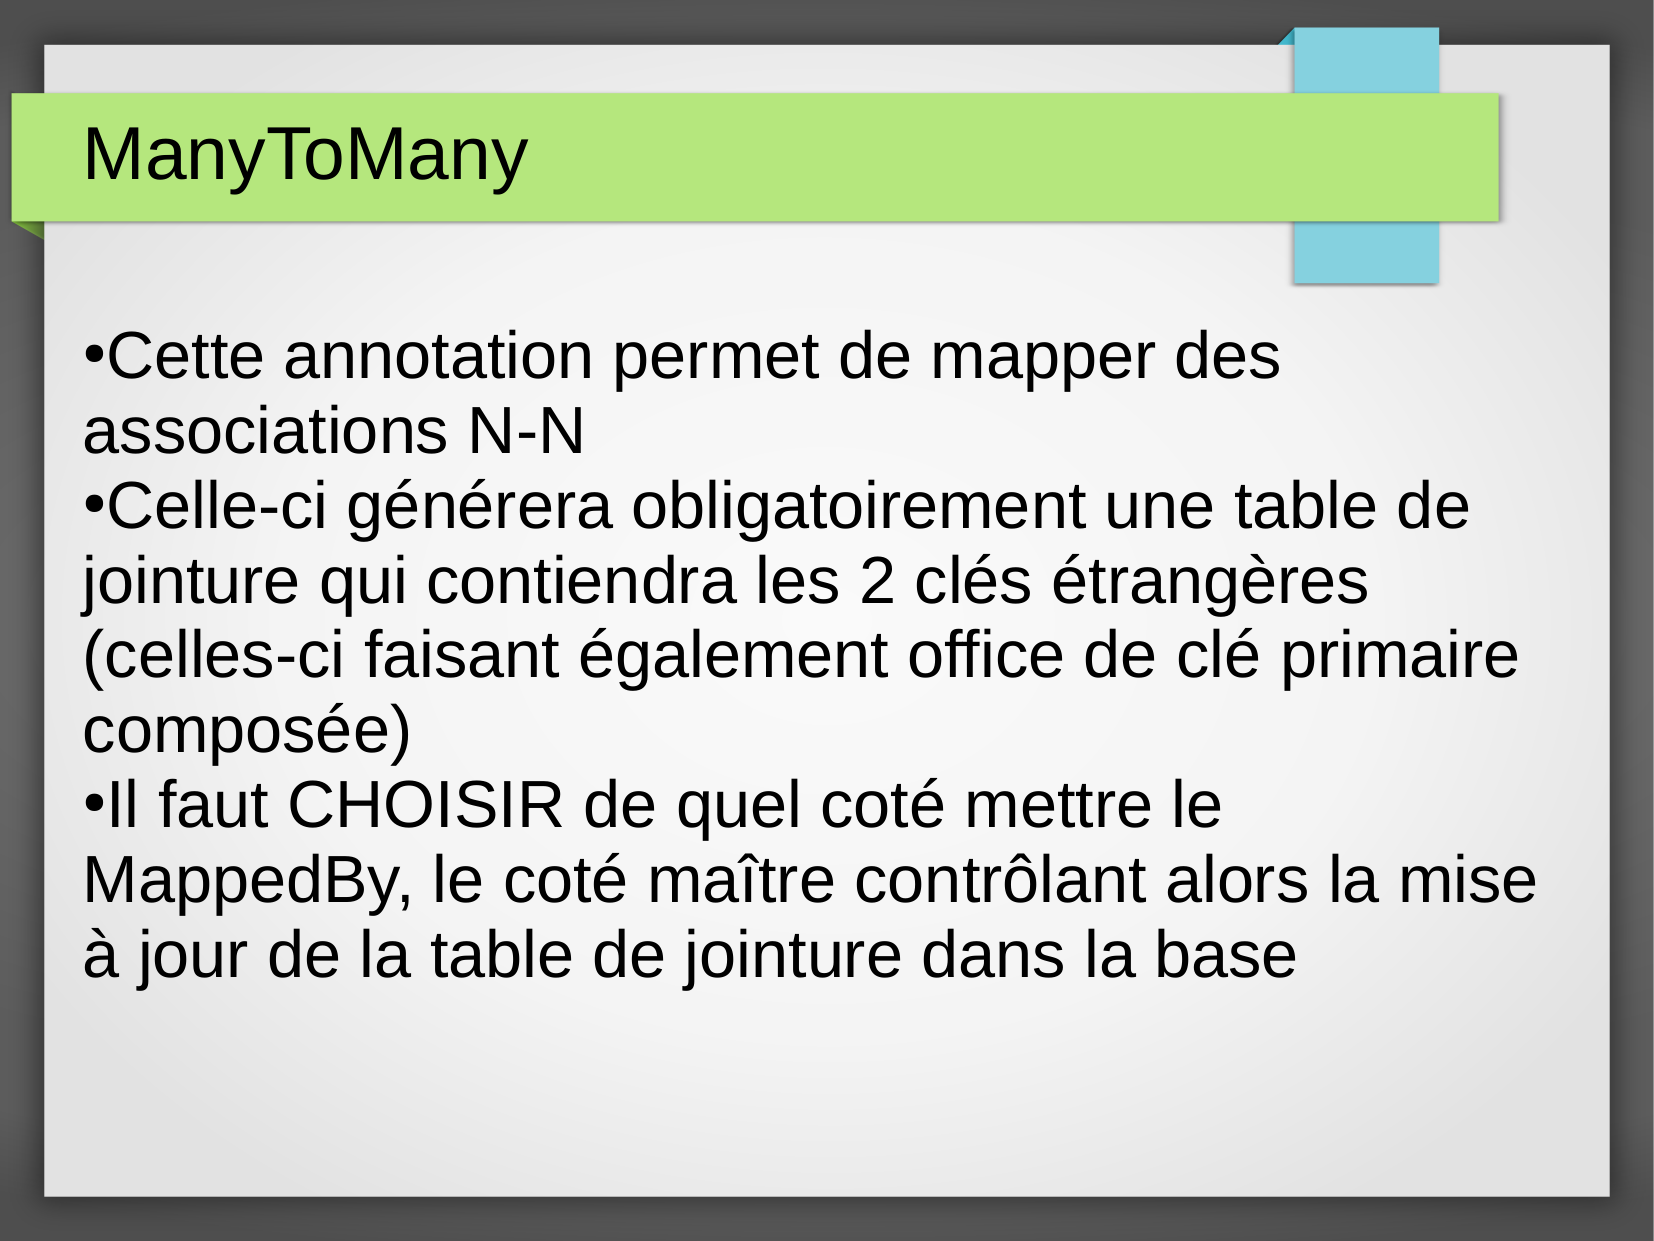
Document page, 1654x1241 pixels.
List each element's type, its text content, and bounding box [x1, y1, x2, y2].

title ManyToMany [82, 94, 1264, 213]
subtitle Cette annotation permet de mapper des associations N-N Celle-ci générera obligatoirement une table de jointure qui contiendra les 2 clés étrangères (celles-ci faisant également office de clé primaire composée) Il faut CHOISIR de quel coté mettre le MappedBy, le coté maître contrôlant alors la mise à jour de la table de jointure dans la base [82, 295, 1571, 1015]
picture [0, 0, 1654, 1241]
